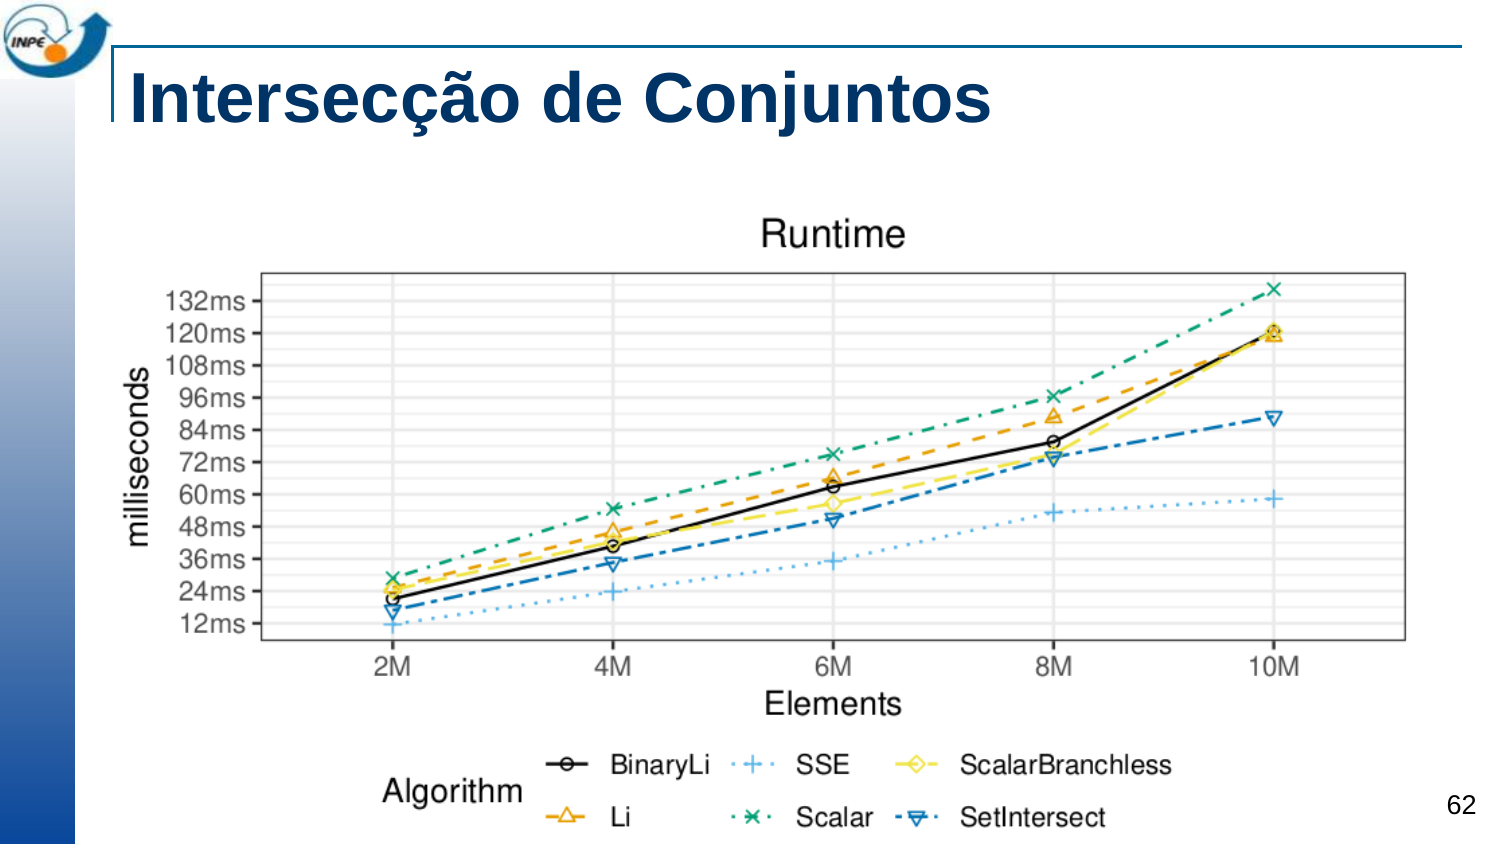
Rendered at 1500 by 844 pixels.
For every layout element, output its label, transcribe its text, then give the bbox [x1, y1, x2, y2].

title Intersecção de Conjuntos [112, 46, 1450, 141]
slide_number <number> [1421, 779, 1494, 844]
picture [0, 0, 113, 79]
picture [82, 211, 1421, 844]
